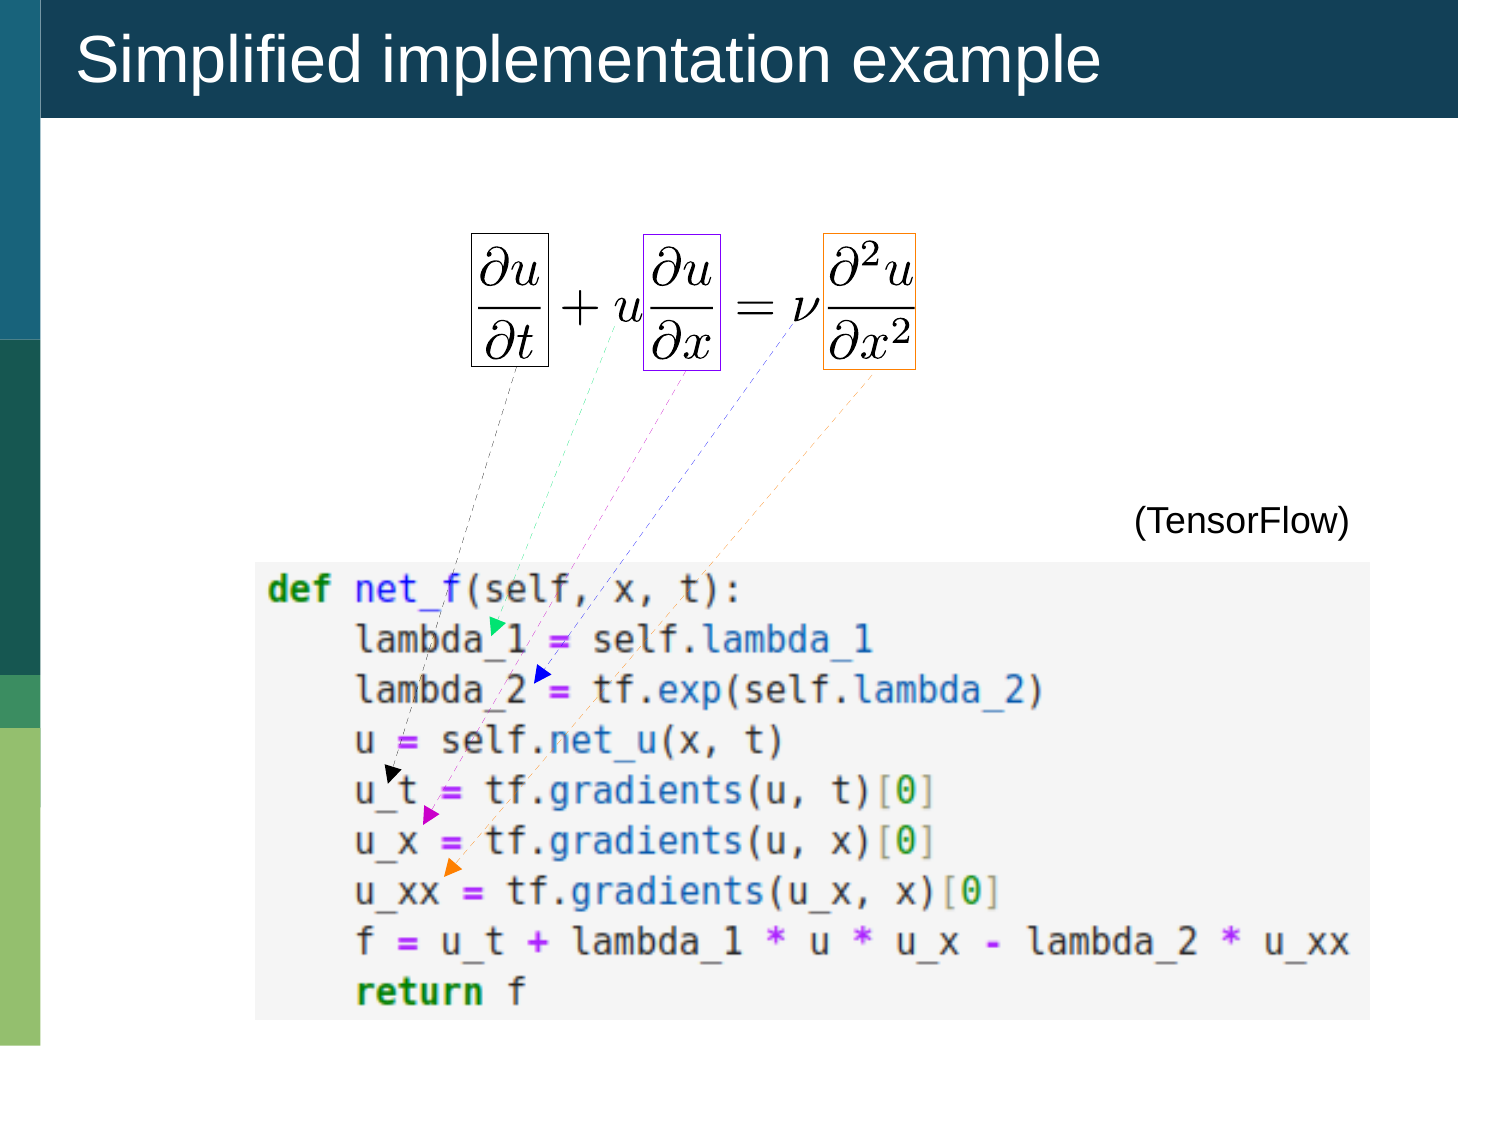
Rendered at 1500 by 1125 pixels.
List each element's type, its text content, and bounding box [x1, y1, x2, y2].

text_box [549, 243, 643, 357]
text_box [478, 243, 548, 360]
text_box [721, 243, 823, 357]
text_box [824, 240, 915, 360]
text_box (TensorFlow) [1119, 491, 1366, 549]
text_box [644, 243, 720, 360]
picture [255, 562, 1370, 1021]
title Simplified implementation example [75, 0, 1458, 118]
